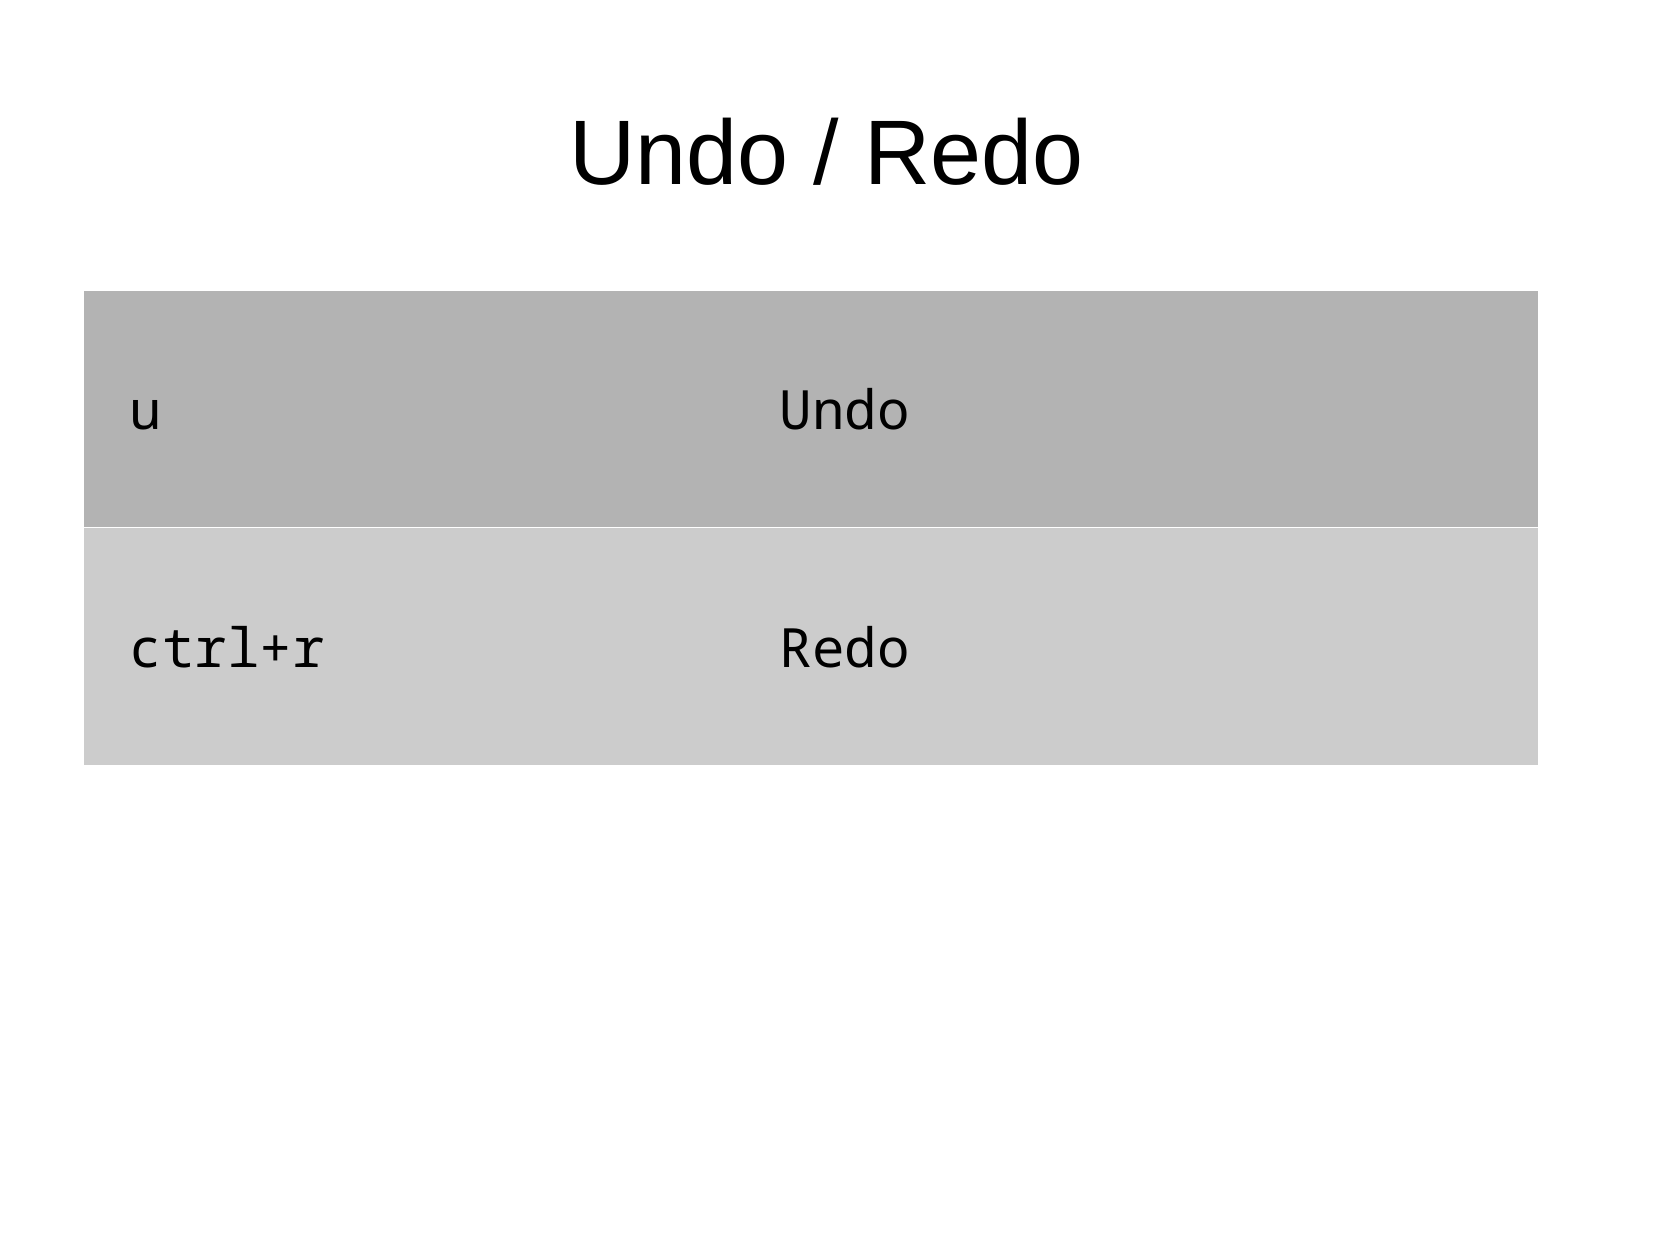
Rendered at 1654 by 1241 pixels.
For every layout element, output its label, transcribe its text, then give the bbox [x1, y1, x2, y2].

table_header u Undo [84, 291, 1538, 527]
table_cell ctrl+r Redo [84, 528, 1538, 765]
title Undo / Redo [82, 49, 1571, 257]
